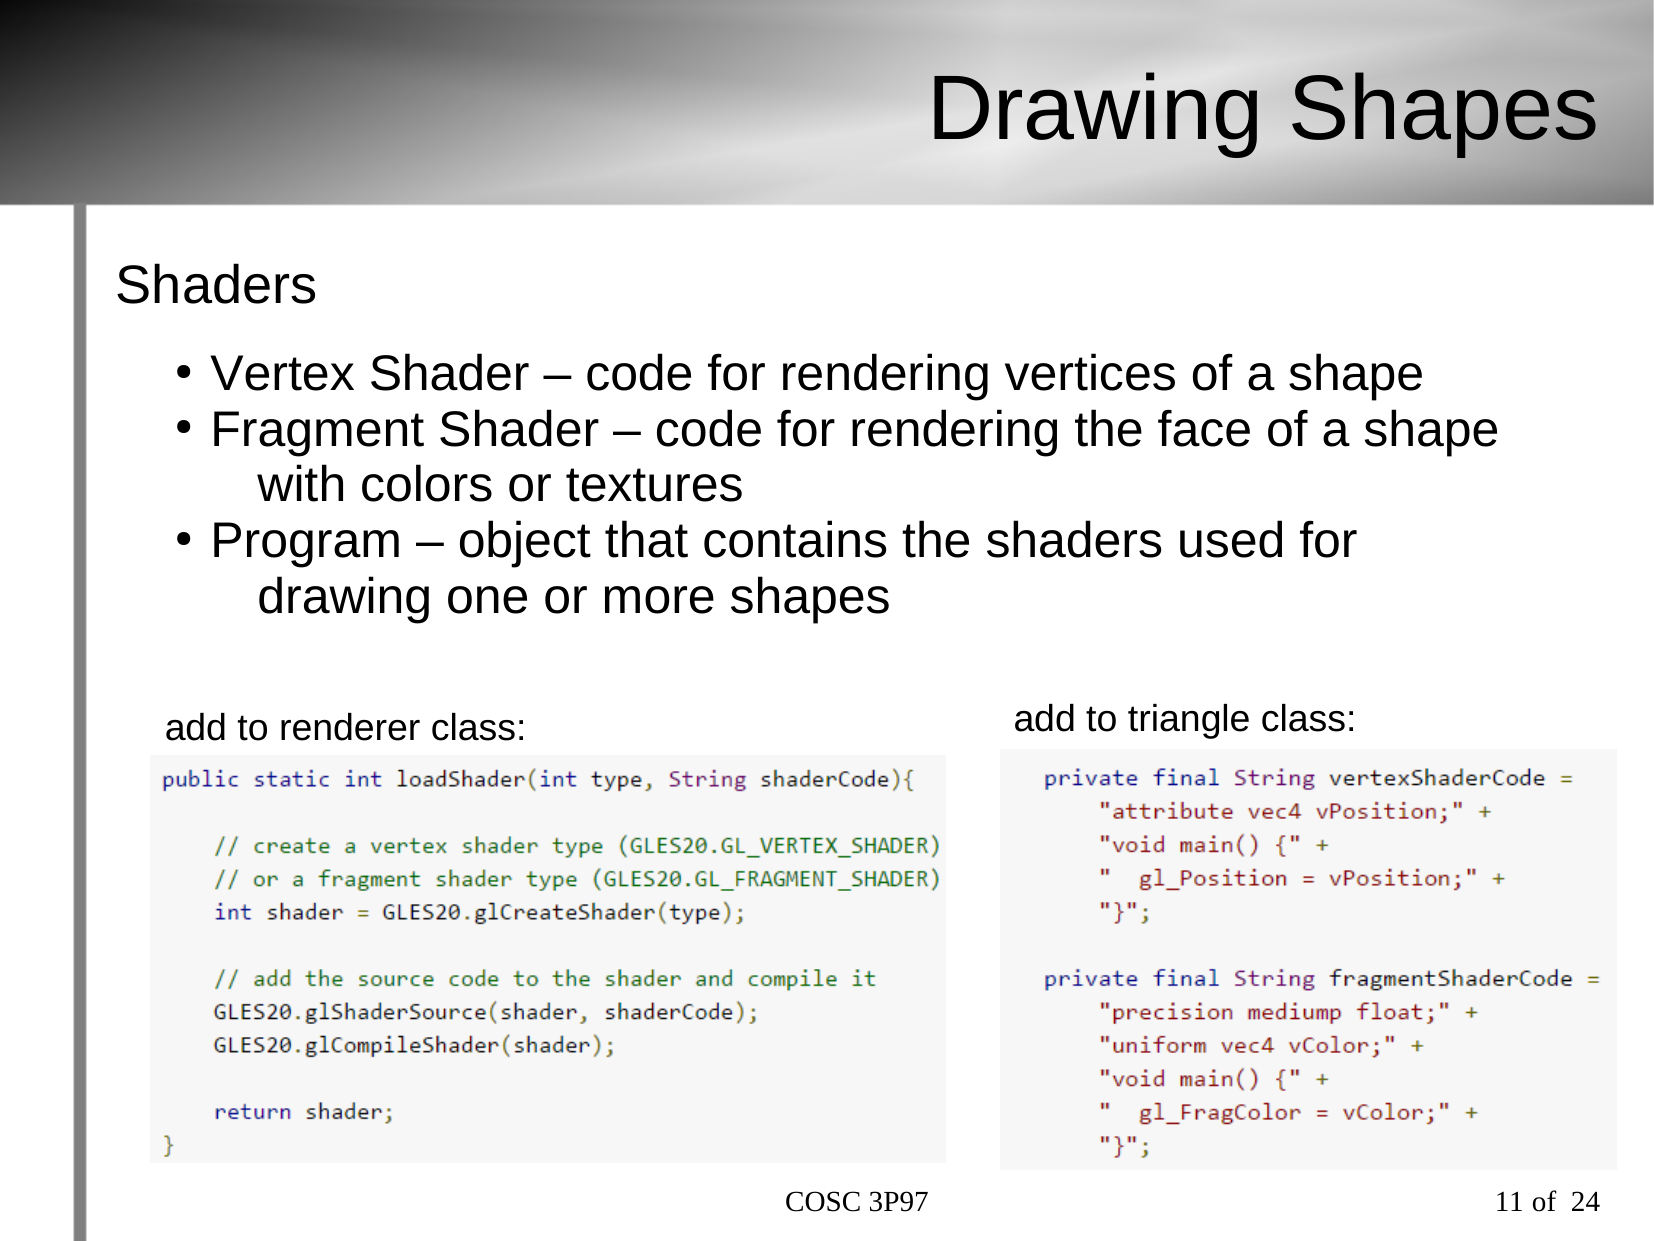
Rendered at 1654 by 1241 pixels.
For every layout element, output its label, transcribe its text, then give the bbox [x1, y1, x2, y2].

text_box add to triangle class: [998, 690, 1372, 747]
title Drawing Shapes [112, 13, 1601, 201]
picture [0, 0, 1654, 1241]
list Shaders Vertex Shader – code for rendering vertices of a shape Fragment Shader – code for rendering the face of a shape with colors or textures Program – object that contains the shaders used for drawing one or more shapes [45, 255, 1534, 646]
text_box add to renderer class: [150, 698, 542, 756]
